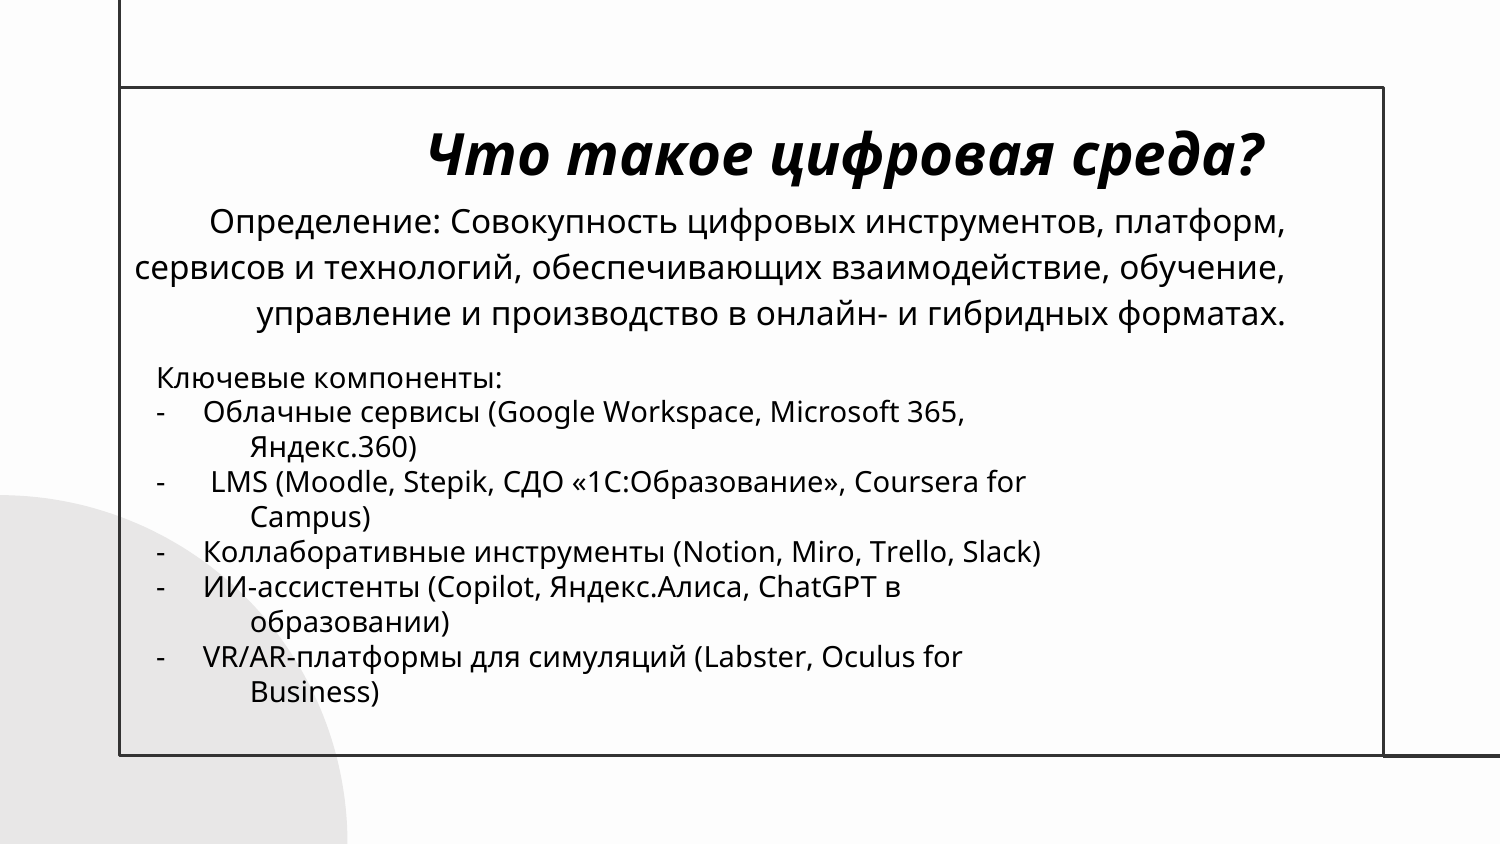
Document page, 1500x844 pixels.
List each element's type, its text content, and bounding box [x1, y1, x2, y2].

text_box Ключевые компоненты: Облачные сервисы (Google Workspace, Microsoft 365, Яндекс.360) LMS (Moodle, Stepik, СДО «1С:Образование», Coursera for Campus) Коллаборативные инструменты (Notion, Miro, Trello, Slack) ИИ-ассистенты (Copilot, Яндекс.Алиса, ChatGPT в образовании) VR/AR-платформы для симуляций (Labster, Oculus for Business) [140, 351, 1078, 752]
title Что такое цифровая среда? [410, 92, 1381, 180]
subtitle Определение: Совокупность цифровых инструментов, платформ, сервисов и технологий, обеспечивающих взаимодействие, обучение, управление и производство в онлайн- и гибридных форматах. [119, 179, 1374, 340]
